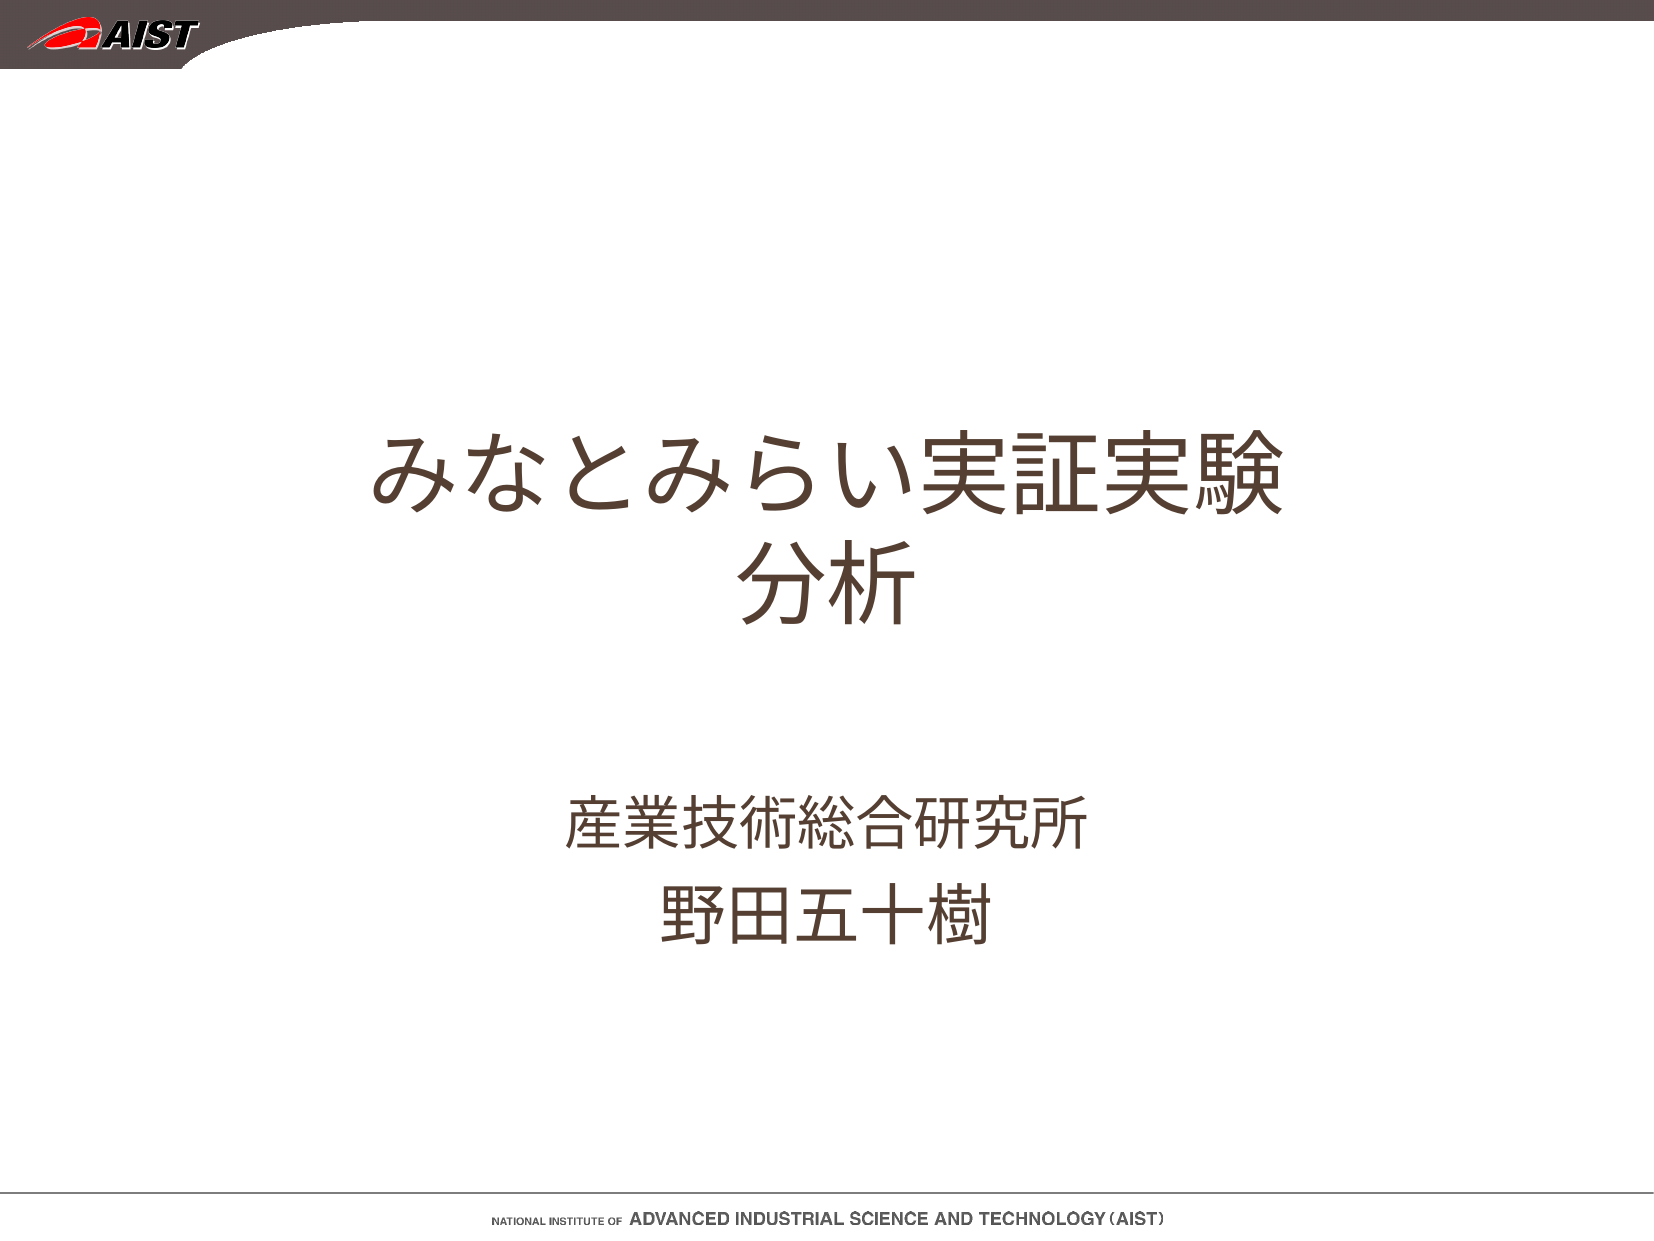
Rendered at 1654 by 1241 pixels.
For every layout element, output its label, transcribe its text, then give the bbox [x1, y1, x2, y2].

picture [27, 17, 199, 48]
title みなとみらい実証実験 分析 [123, 384, 1530, 668]
subtitle 産業技術総合研究所 野田五十樹 [248, 710, 1406, 1028]
